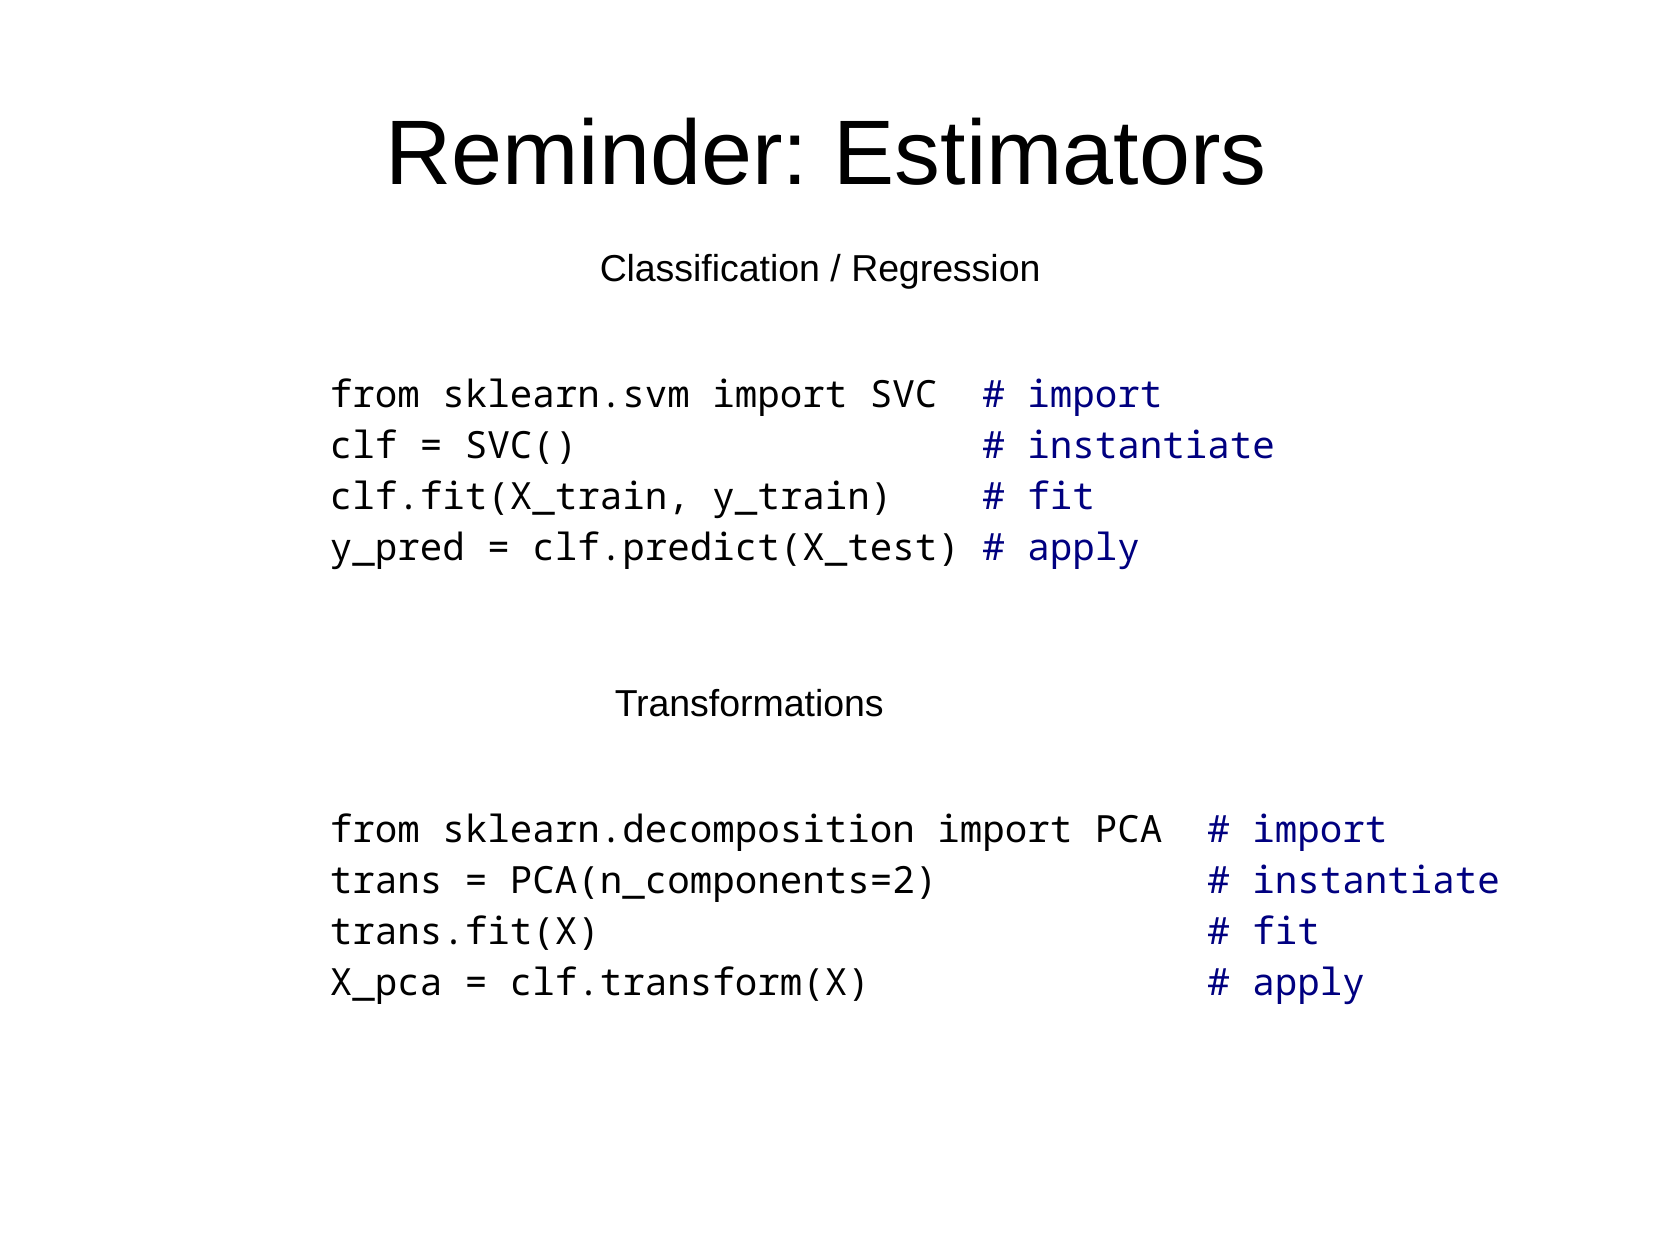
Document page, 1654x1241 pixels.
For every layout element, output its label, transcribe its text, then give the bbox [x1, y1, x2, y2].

text_box from sklearn.decomposition import PCA # import trans = PCA(n_components=2) # instantiate trans.fit(X) # fit X_pca = clf.transform(X) # apply [315, 795, 1561, 980]
title Reminder: Estimators [82, 49, 1571, 257]
text_box Classification / Regression [585, 240, 1126, 316]
text_box Transformations [600, 675, 1141, 751]
text_box from sklearn.svm import SVC # import clf = SVC() # instantiate clf.fit(X_train, y_train) # fit y_pred = clf.predict(X_test) # apply [315, 360, 1366, 545]
